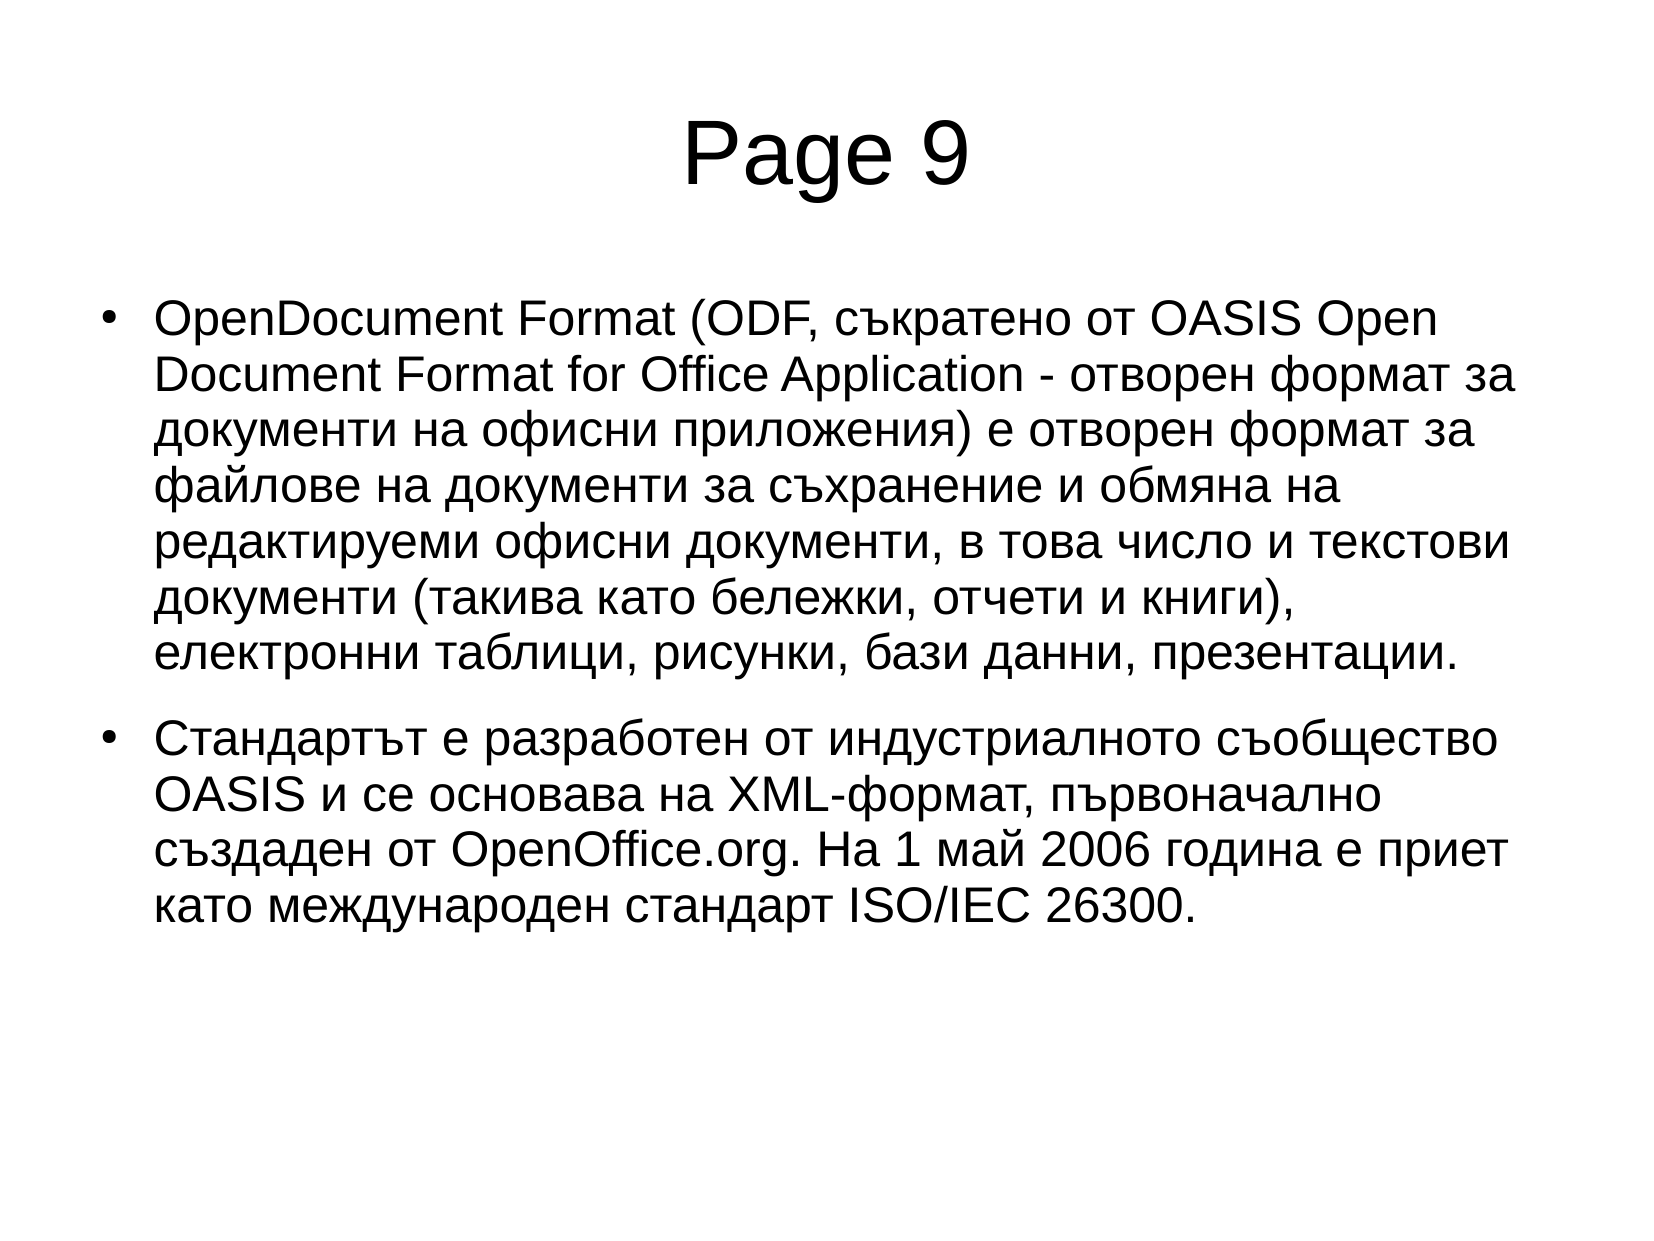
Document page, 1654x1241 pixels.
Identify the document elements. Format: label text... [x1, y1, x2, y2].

list OpenDocument Format (ODF, съкратено от OASIS Open Document Format for Office Application - отворен формат за документи на офисни приложения) e отворен формат за файлове на документи за съхранение и обмяна на редактируеми офисни документи, в това число и текстови документи (такива като бележки, отчети и книги), електронни таблици, рисунки, бази данни, презентации. Стандартът е разработен от индустриалното съобщество OASIS и се основава на XML-формат, първоначално създаден от OpenOffice.org. На 1 май 2006 година е приет като международен стандарт ISO/IEC 26300. [82, 290, 1571, 1109]
title Page 9 [82, 49, 1571, 257]
